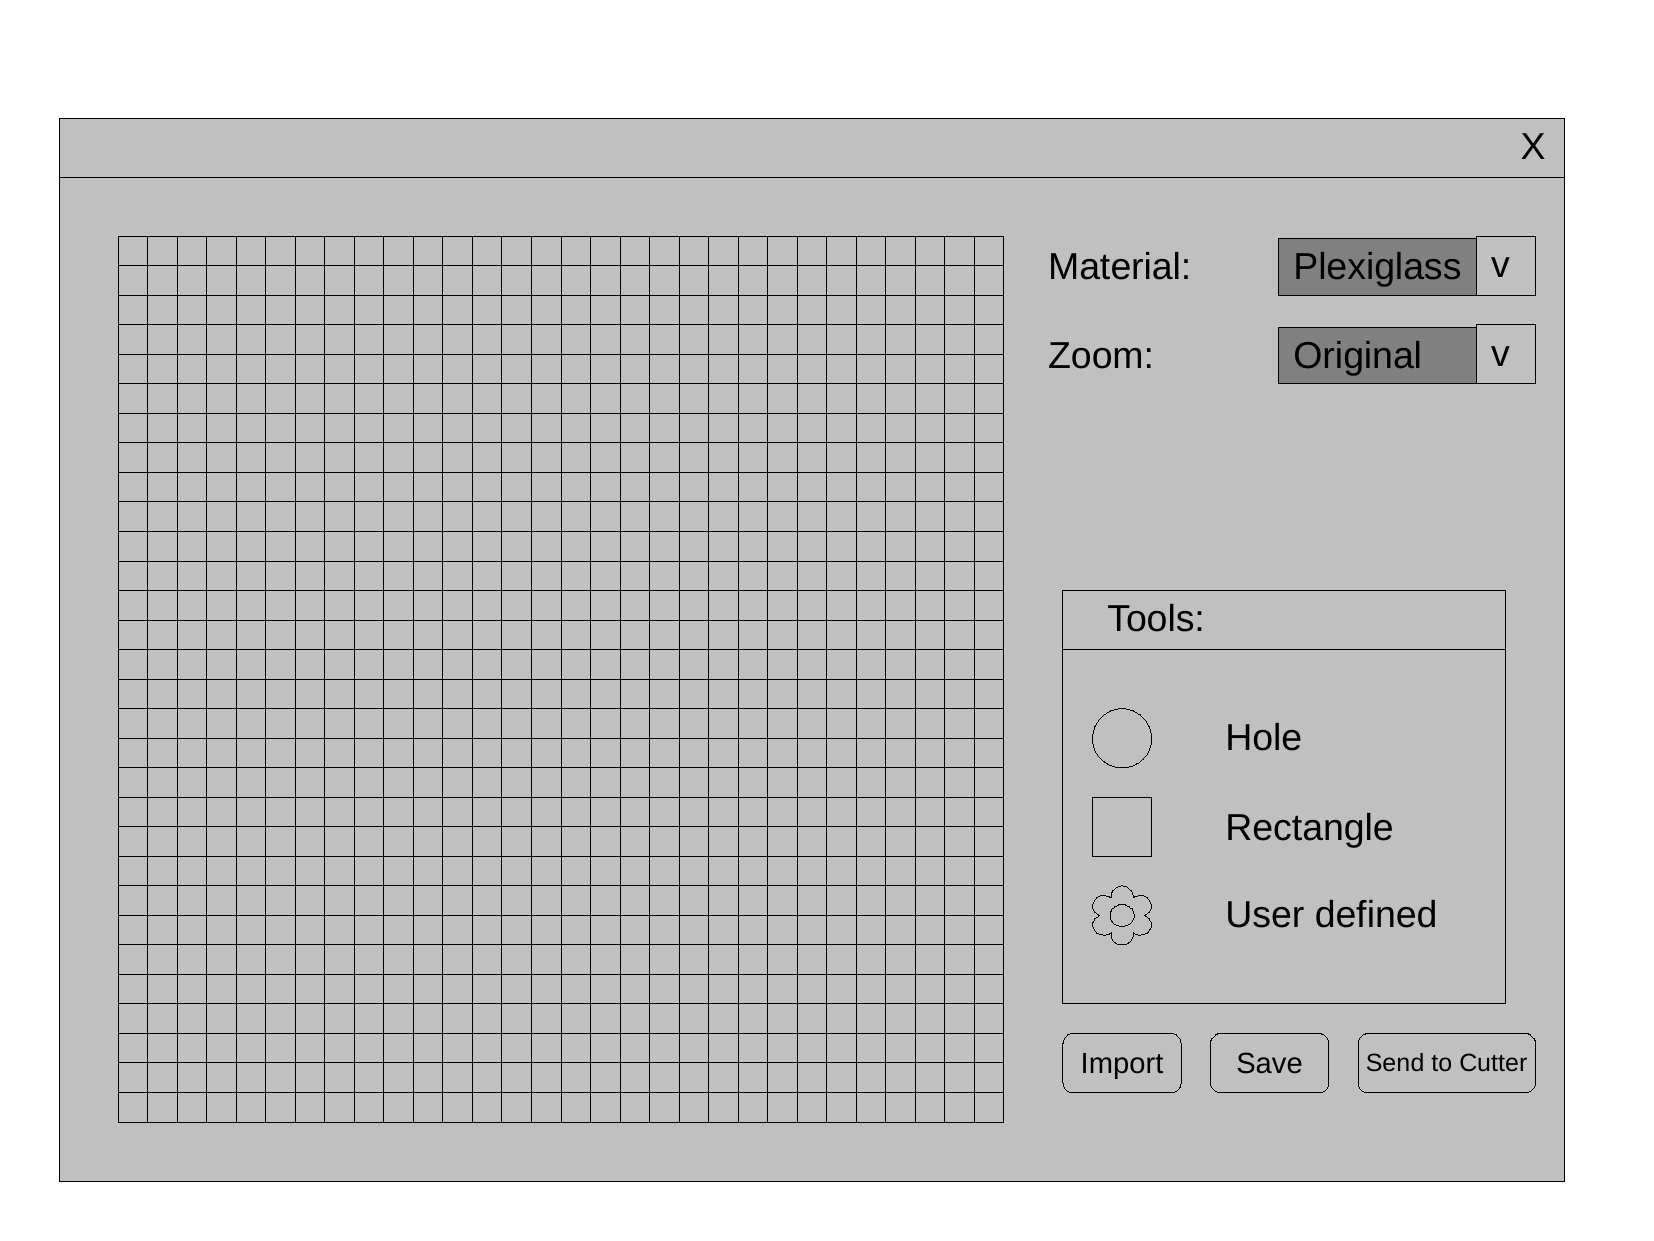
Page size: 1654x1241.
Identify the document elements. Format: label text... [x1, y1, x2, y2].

text_box Send to Cutter [1358, 1033, 1536, 1093]
text_box [59, 178, 1565, 1182]
text_box Tools: [1092, 590, 1447, 648]
text_box Import [1062, 1033, 1182, 1093]
text_box Material: [1033, 238, 1270, 296]
text_box User defined [1210, 885, 1477, 943]
text_box Hole [1210, 708, 1447, 766]
text_box Zoom: [1033, 327, 1270, 384]
text_box Save [1210, 1033, 1329, 1093]
text_box X [1505, 118, 1595, 178]
text_box v [1476, 236, 1536, 294]
text_box [59, 118, 1505, 177]
text_box Plexiglass [1278, 238, 1476, 296]
text_box Rectangle [1210, 799, 1418, 857]
text_box v [1476, 324, 1536, 382]
text_box Original [1278, 327, 1476, 384]
